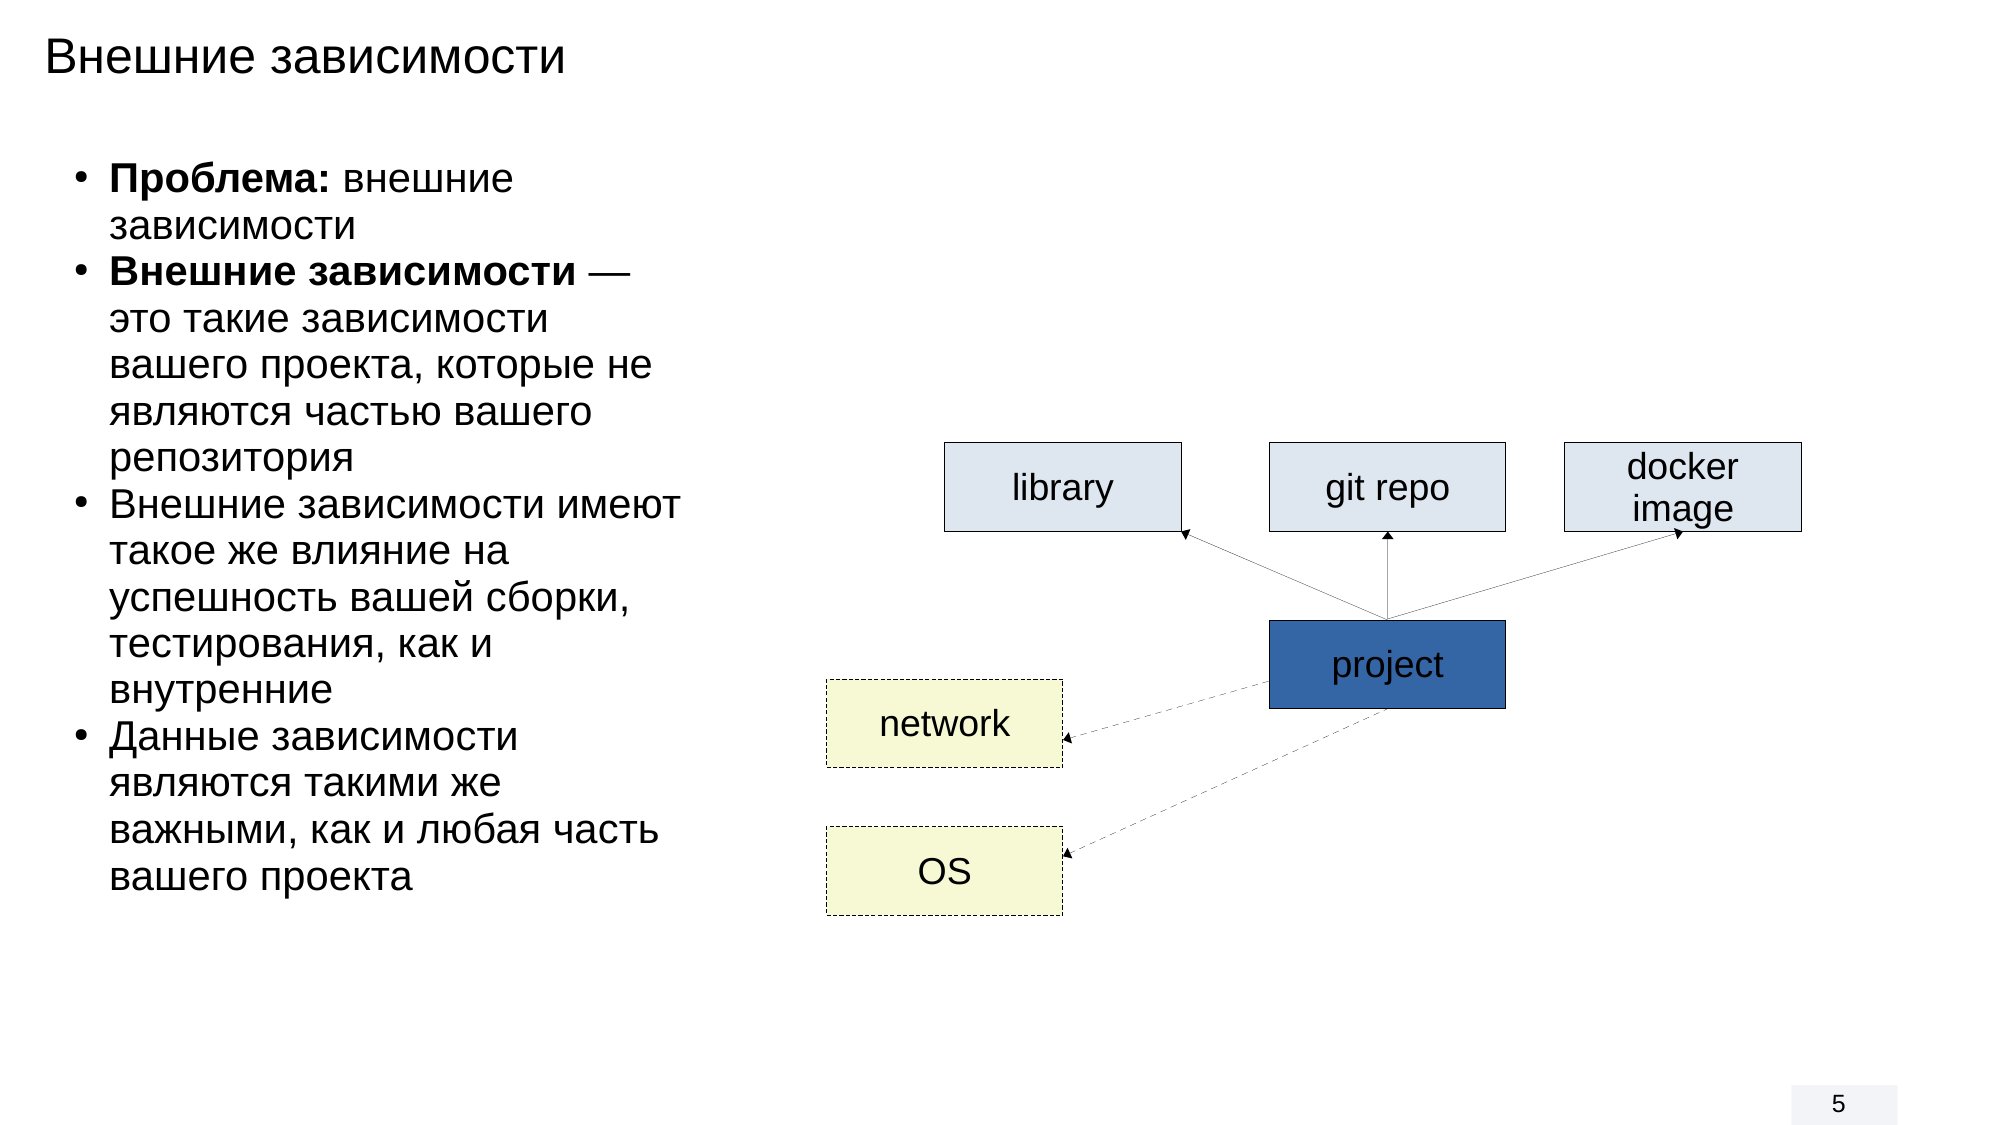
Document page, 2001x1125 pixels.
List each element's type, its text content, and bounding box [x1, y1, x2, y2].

text_box Проблема: внешние зависимости Внешние зависимости — это такие зависимости вашего проекта, которые не являются частью вашего репозитория Внешние зависимости имеют такое же влияние на успешность вашей сборки, тестирования, как и внутренние Данные зависимости являются такими же важными, как и любая часть вашего проекта [59, 147, 709, 953]
text_box git repo [1269, 442, 1506, 532]
text_box docker image [1564, 442, 1802, 532]
text_box network [826, 679, 1063, 768]
text_box library [944, 442, 1182, 532]
text_box <number> [1817, 1082, 1961, 1125]
text_box Внешние зависимости [29, 21, 1595, 92]
text_box project [1269, 620, 1506, 709]
text_box OS [826, 826, 1063, 916]
